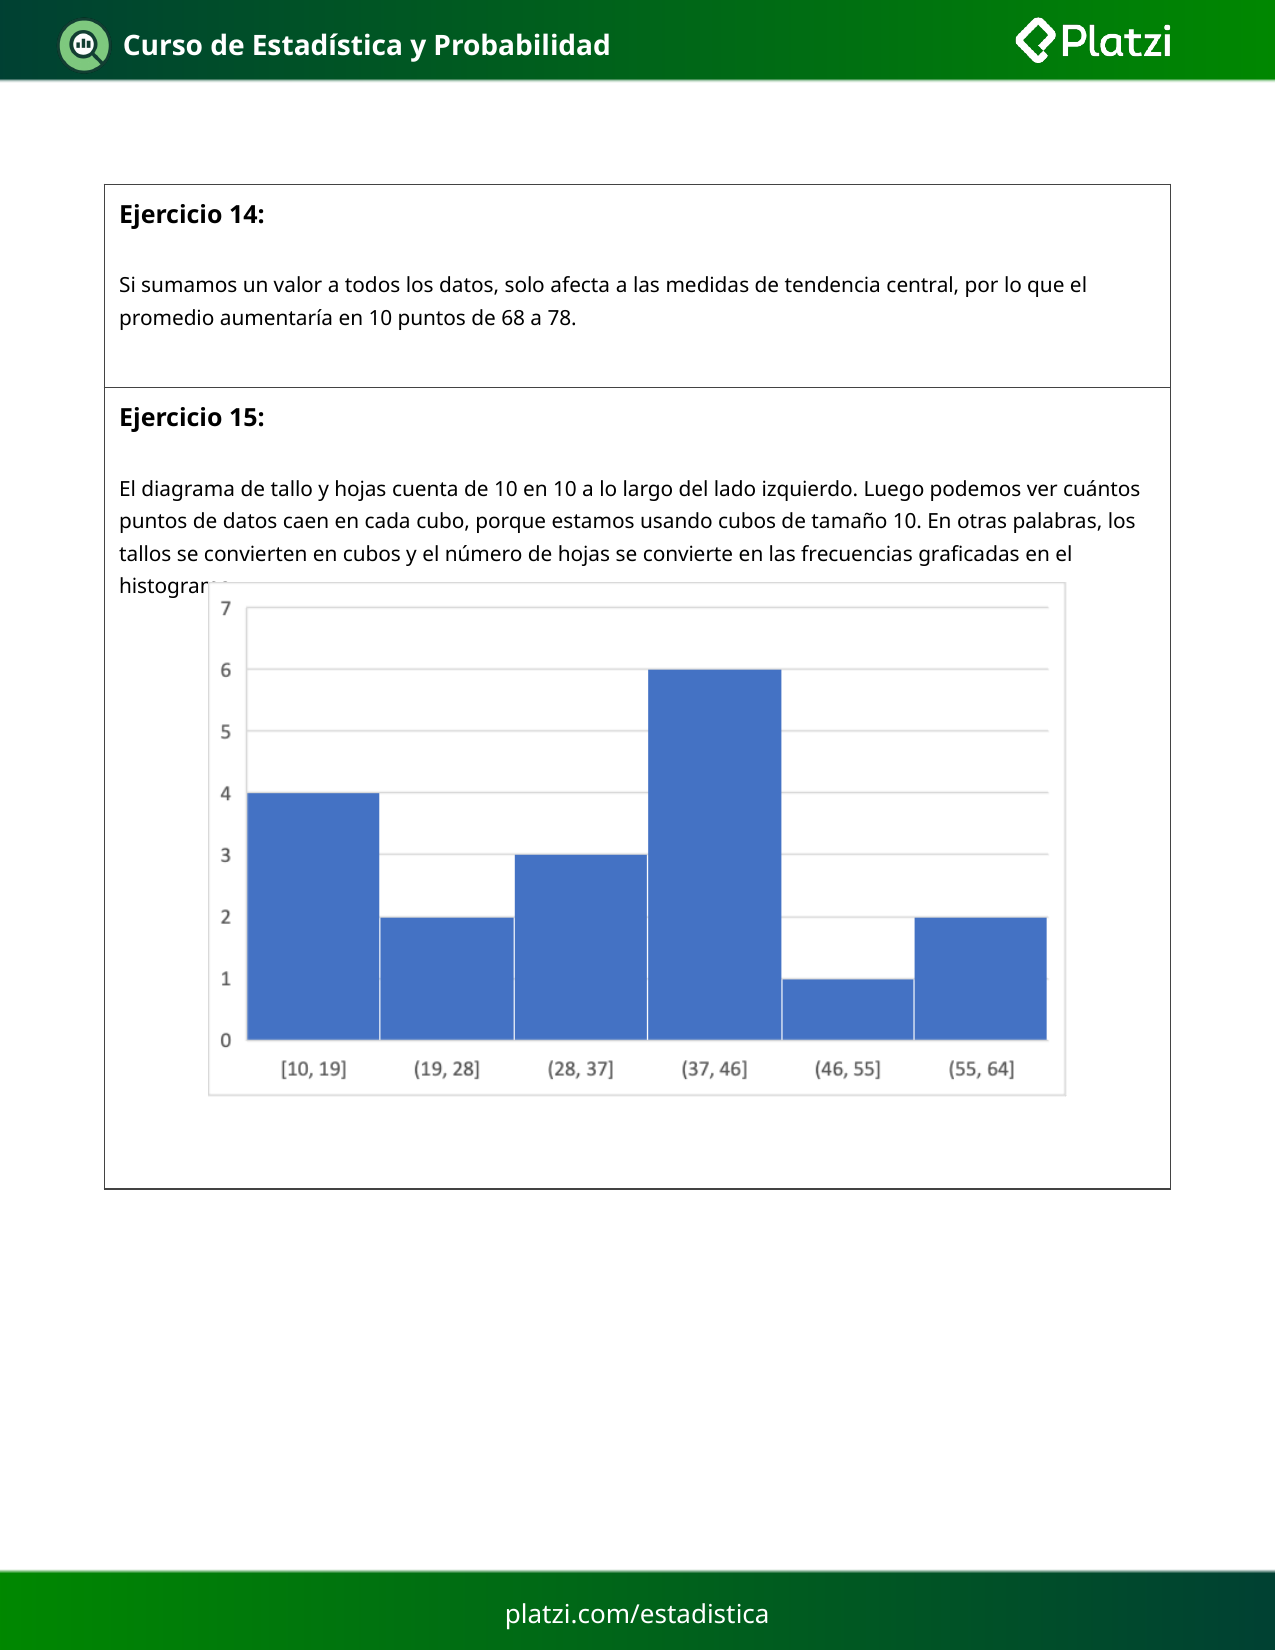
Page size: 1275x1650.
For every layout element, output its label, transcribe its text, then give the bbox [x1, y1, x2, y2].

subtitle platzi.com/estadistica [200, 1571, 1075, 1650]
picture [0, 0, 1275, 1650]
table_cell Ejercicio 15: El diagrama de tallo y hojas cuenta de 10 en 10 a lo largo del lado izquierdo. Luego podemos ver cuántos puntos de datos caen en cada cubo, porque estamos usando cubos de tamaño 10. En otras palabras, los tallos se convierten en cubos y el número de hojas se convierte en las frecuencias graficadas en el histograma. [105, 388, 1170, 1188]
title Curso de Estadística y Probabilidad [101, 6, 976, 86]
table_header Ejercicio 14: Si sumamos un valor a todos los datos, solo afecta a las medidas de tendencia central, por lo que el promedio aumentaría en 10 puntos de 68 a 78. [105, 185, 1170, 387]
